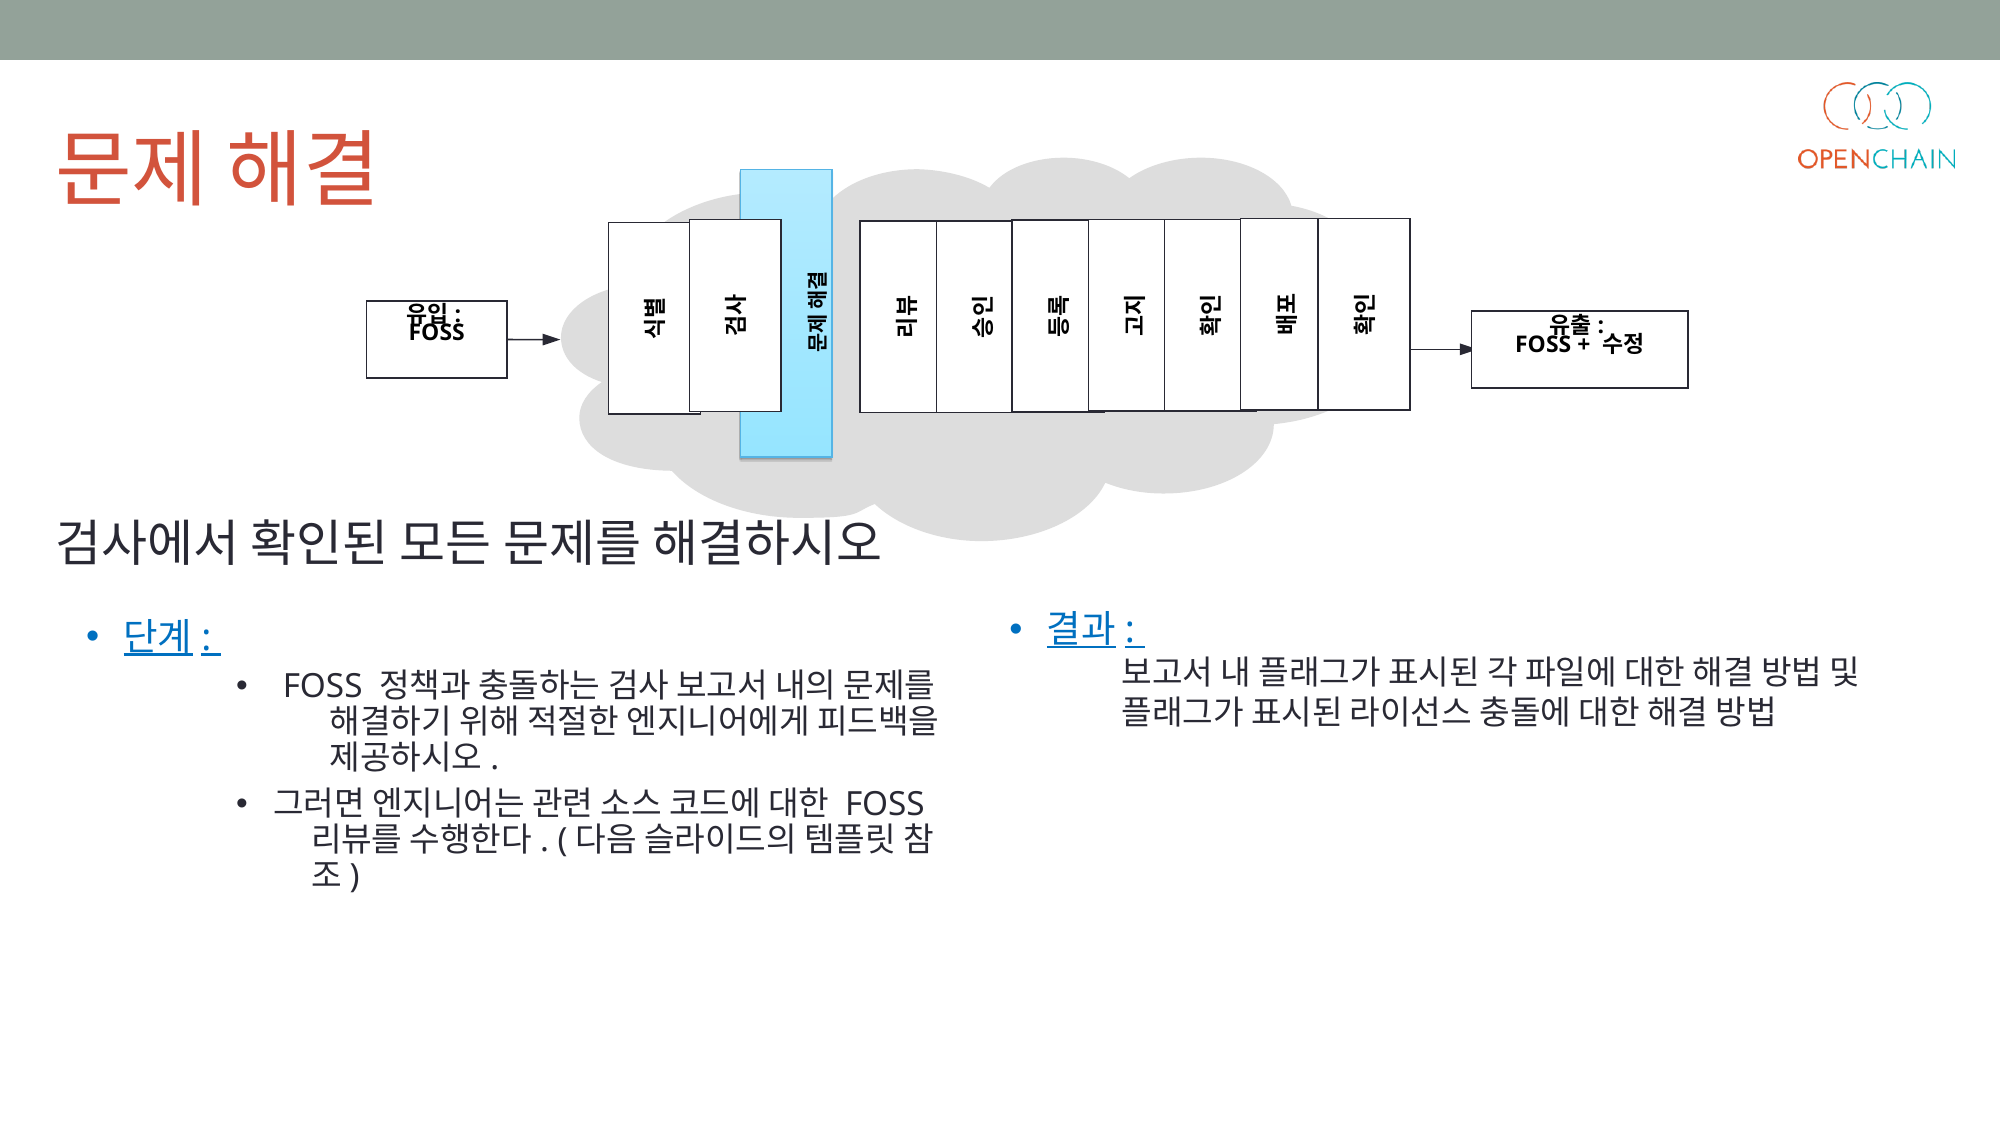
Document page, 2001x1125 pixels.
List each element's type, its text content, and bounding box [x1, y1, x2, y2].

text_box 결과: 보고서 내 플래그가 표시된 각 파일에 대한 해결 방법 및 플래그가 표시된 라이선스 충돌에 대한 해결 방법 [994, 602, 1898, 981]
text_box [560, 289, 1331, 542]
text_box 고지 [1088, 219, 1165, 411]
text_box 승인 [936, 221, 1028, 413]
text_box 등록 [1012, 220, 1104, 412]
text_box 배포 [1241, 218, 1318, 410]
text_box [664, 169, 771, 222]
text_box 유출: FOSS + 수정 [1472, 311, 1688, 388]
text_box 확인 [1165, 219, 1256, 411]
text_box [863, 157, 1329, 221]
text_box 단계: FOSS 정책과 충돌하는 검사 보고서 내의 문제를 해결하기 위해 적절한 엔지니어에게 피드백을 제공하시오. 그러면 엔지니어는 관련 소스 코드에 대한 FOSS 리뷰를 수행한다. (다음 슬라이드의 템플릿 참조) [71, 610, 980, 1041]
text_box 유입: FOSS [367, 301, 507, 378]
text_box 검사 [689, 220, 781, 411]
text_box 리뷰 [860, 221, 936, 413]
text_box 문제 해결 [771, 167, 863, 456]
text_box 식별 [609, 222, 700, 414]
text_box 검사에서 확인된 모든 문제를 해결하시오 [40, 504, 1228, 580]
text_box 확인 [1318, 218, 1410, 410]
text_box 문제 해결 [40, 84, 1841, 248]
